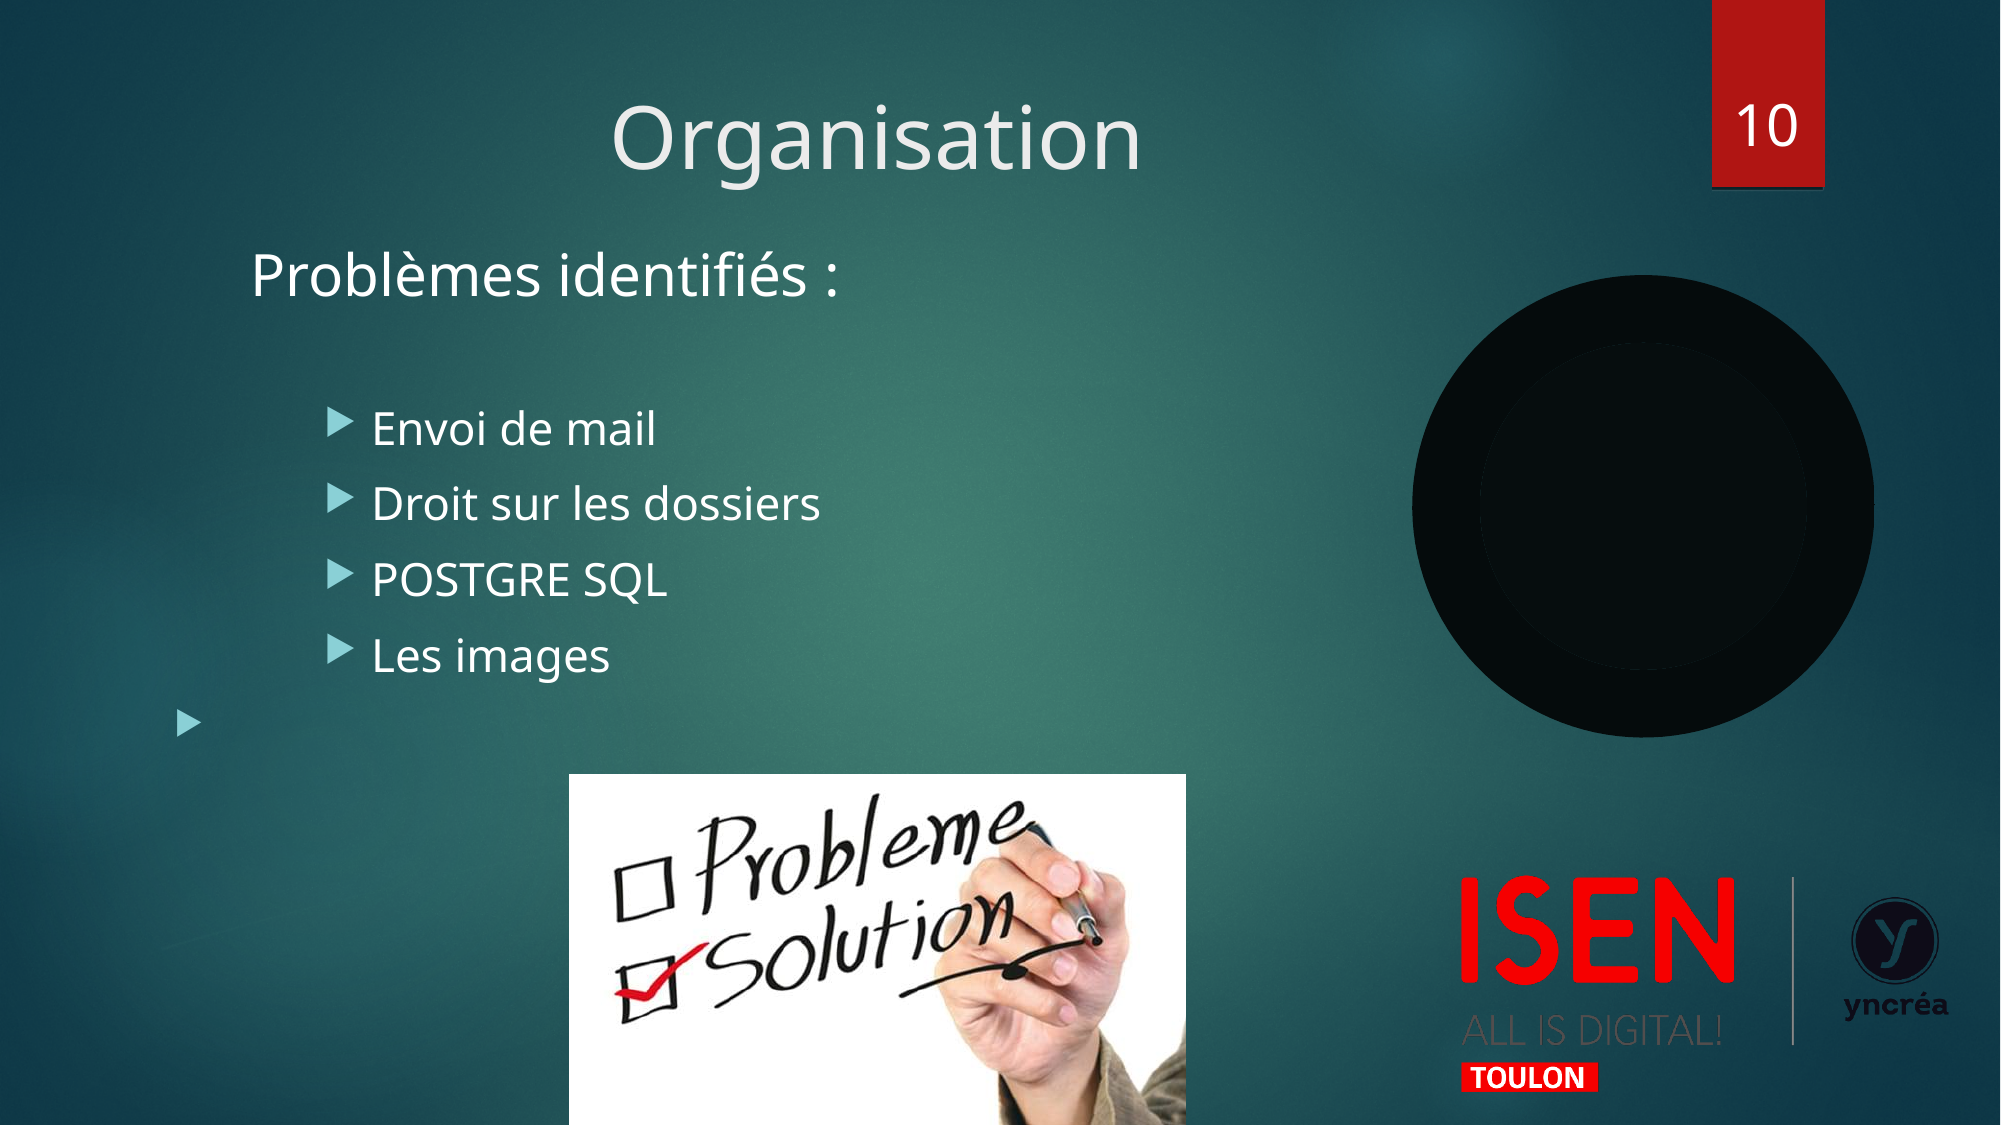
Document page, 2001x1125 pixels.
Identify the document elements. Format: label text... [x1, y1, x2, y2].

list Problèmes identifiés : Envoi de mail Droit sur les dossiers POSTGRE SQL Les images [159, 230, 1649, 850]
title Organisation [106, 74, 1649, 231]
text_box 10 [1698, 48, 1836, 175]
picture [1408, 842, 2000, 1125]
picture [569, 774, 1186, 1125]
